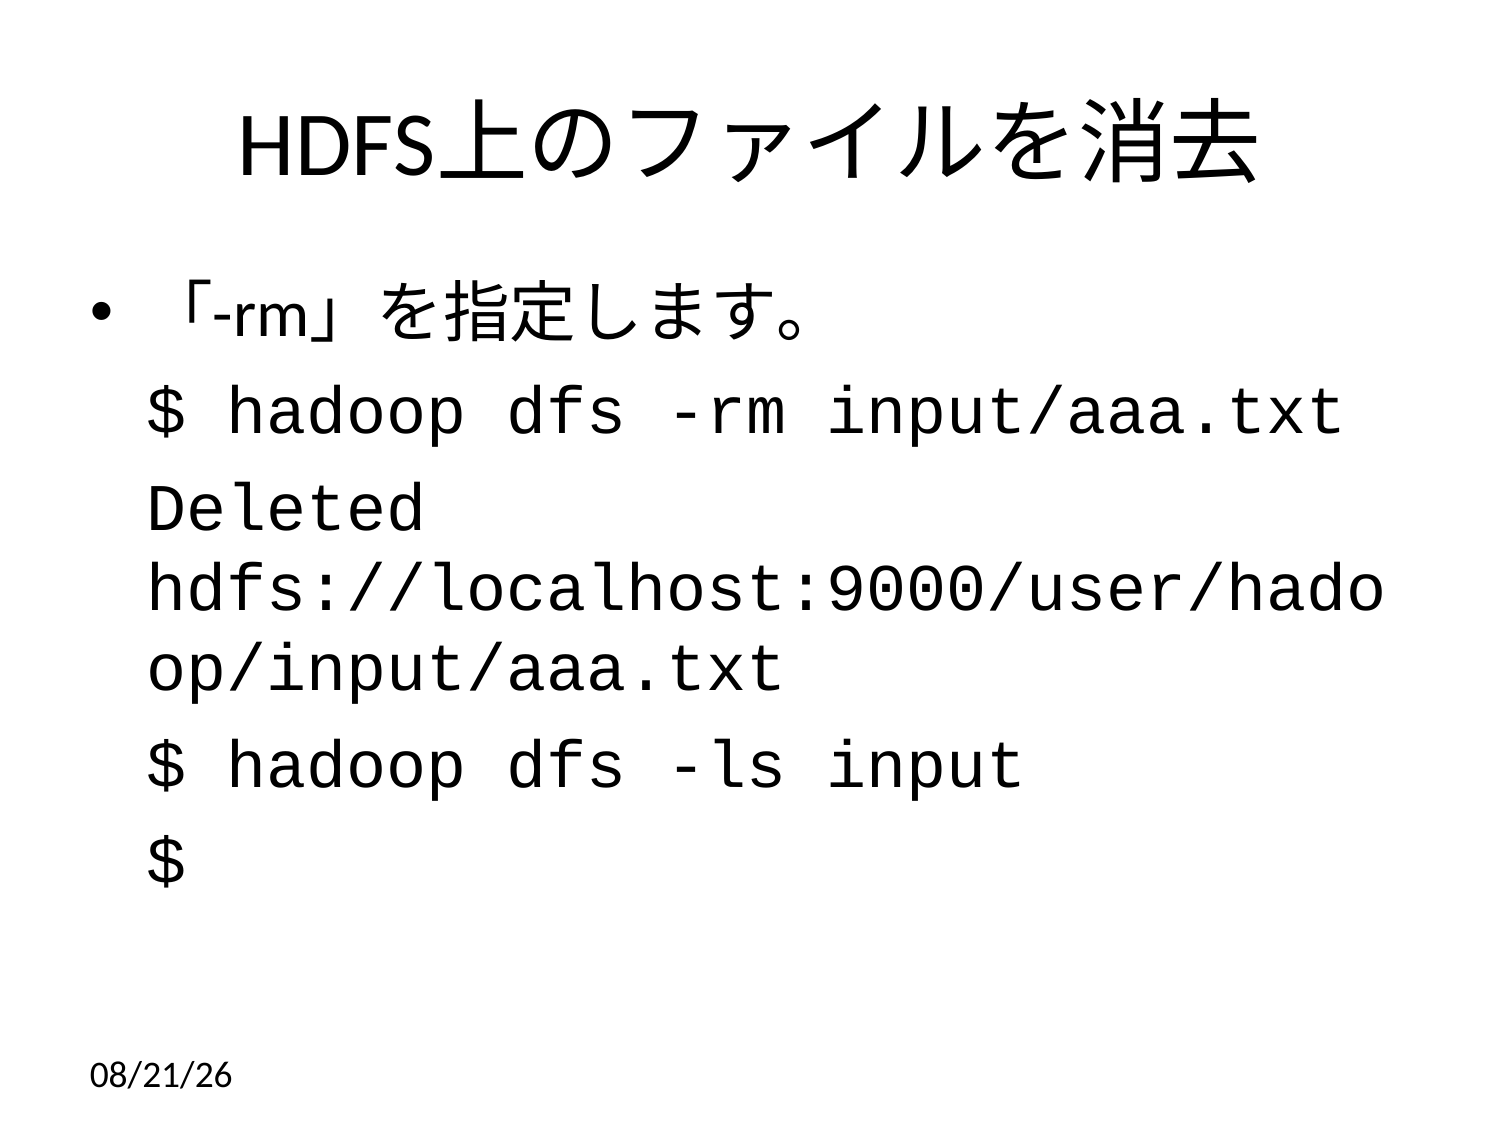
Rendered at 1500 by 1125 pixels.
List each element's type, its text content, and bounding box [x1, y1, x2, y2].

title HDFS上のファイルを消去 [75, 21, 1426, 257]
list 「-rm」を指定します。 $ hadoop dfs -rm input/aaa.txt Deleted hdfs://localhost:9000/user/hadoop/input/aaa.txt $ hadoop dfs -ls input $ [75, 262, 1426, 1006]
